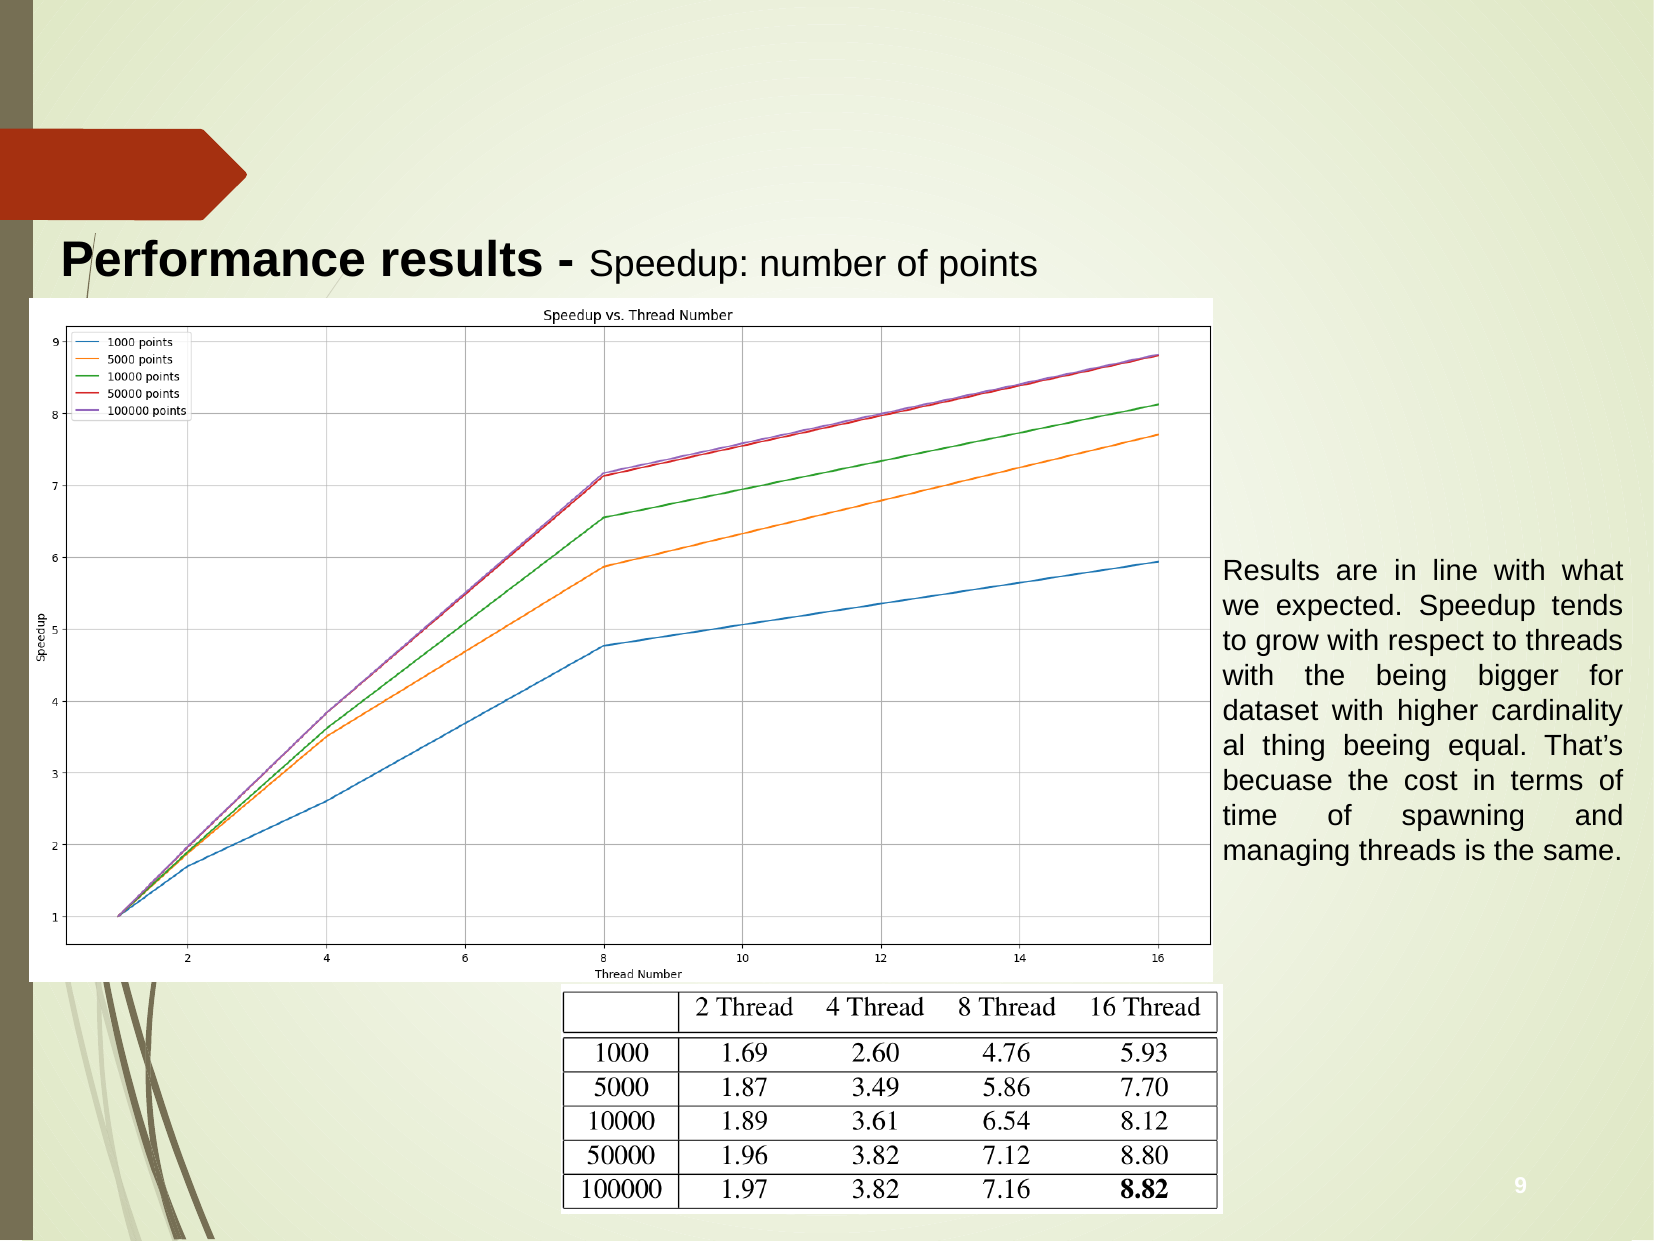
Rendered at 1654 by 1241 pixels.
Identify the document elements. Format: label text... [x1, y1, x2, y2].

picture [29, 298, 1213, 982]
picture [561, 984, 1223, 1214]
text_box Results are in line with what we expected. Speedup tends to grow with respect to threads with the being bigger for dataset with higher cardinality al thing beeing equal. That’s becuase the cost in terms of time of spawning and managing threads is the same. [1222, 206, 1625, 1211]
text_box Performance results - Speedup: number of points [60, 185, 1104, 297]
text_box 9 [1505, 1160, 1536, 1208]
